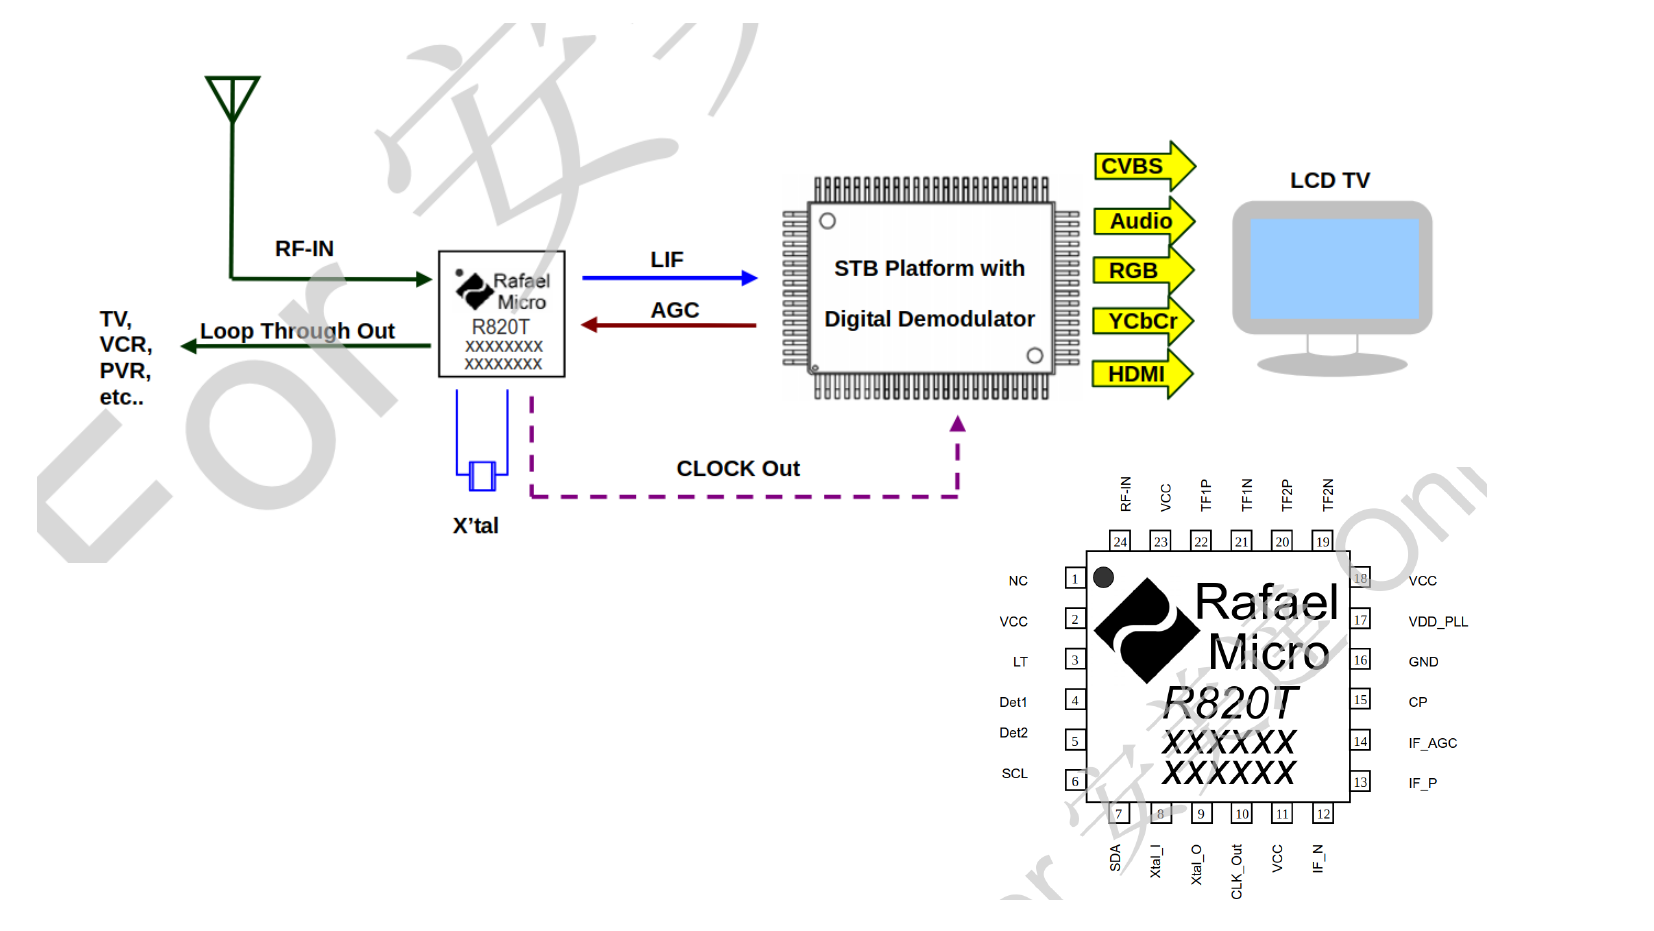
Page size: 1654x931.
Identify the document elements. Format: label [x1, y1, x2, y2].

picture [37, 23, 1541, 901]
